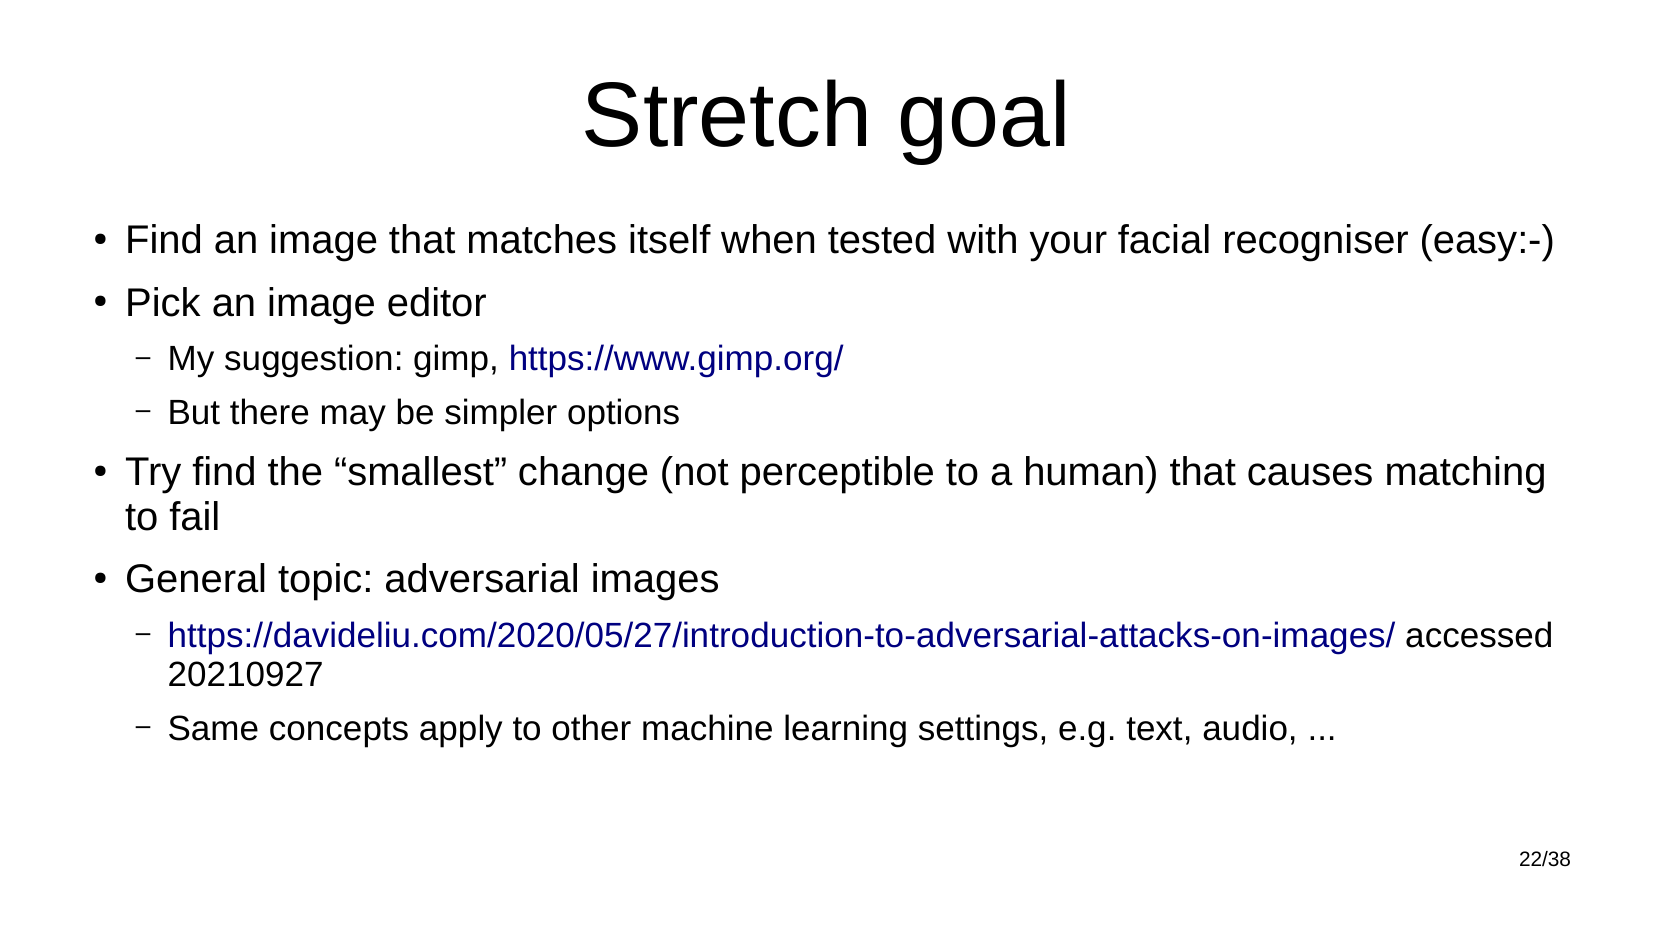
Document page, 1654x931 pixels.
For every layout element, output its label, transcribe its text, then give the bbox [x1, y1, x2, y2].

title Stretch goal [82, 37, 1571, 193]
list Find an image that matches itself when tested with your facial recogniser (easy:-) Pick an image editor My suggestion: gimp, https://www.gimp.org/ But there may be simpler options Try find the “smallest” change (not perceptible to a human) that causes matching to fail General topic: adversarial images https://davideliu.com/2020/05/27/introduction-to-adversarial-attacks-on-images/ accessed 20210927 Same concepts apply to other machine learning settings, e.g. text, audio, ... [82, 217, 1571, 758]
